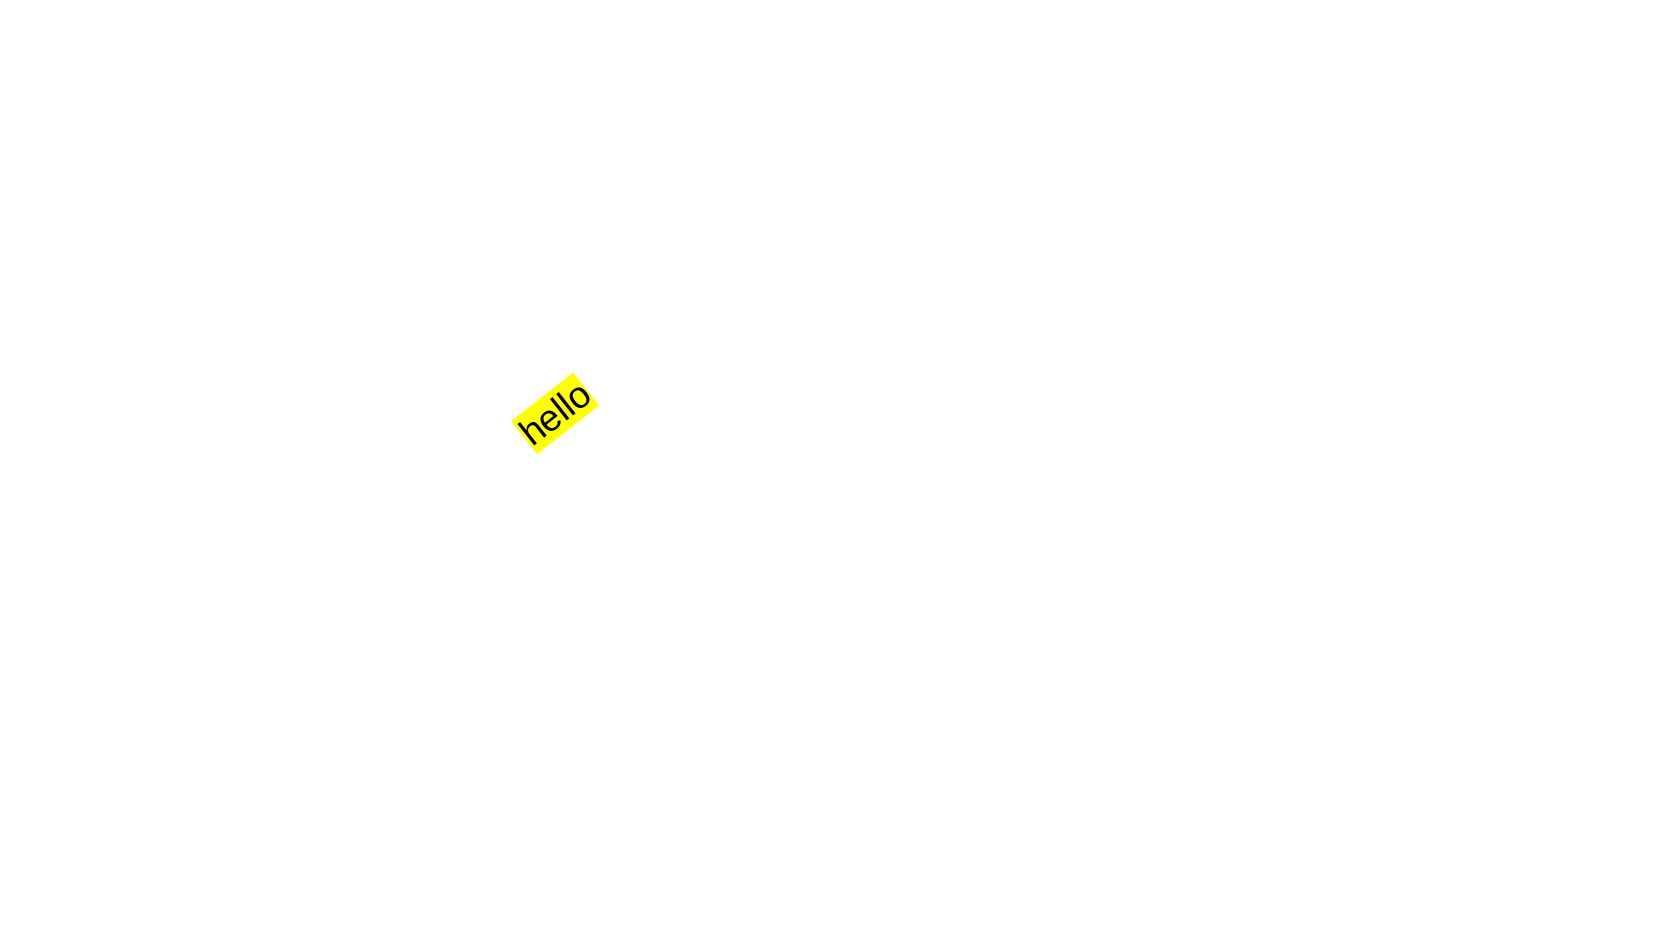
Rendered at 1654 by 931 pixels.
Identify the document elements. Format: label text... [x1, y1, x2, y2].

text_box hello [338, 214, 772, 612]
